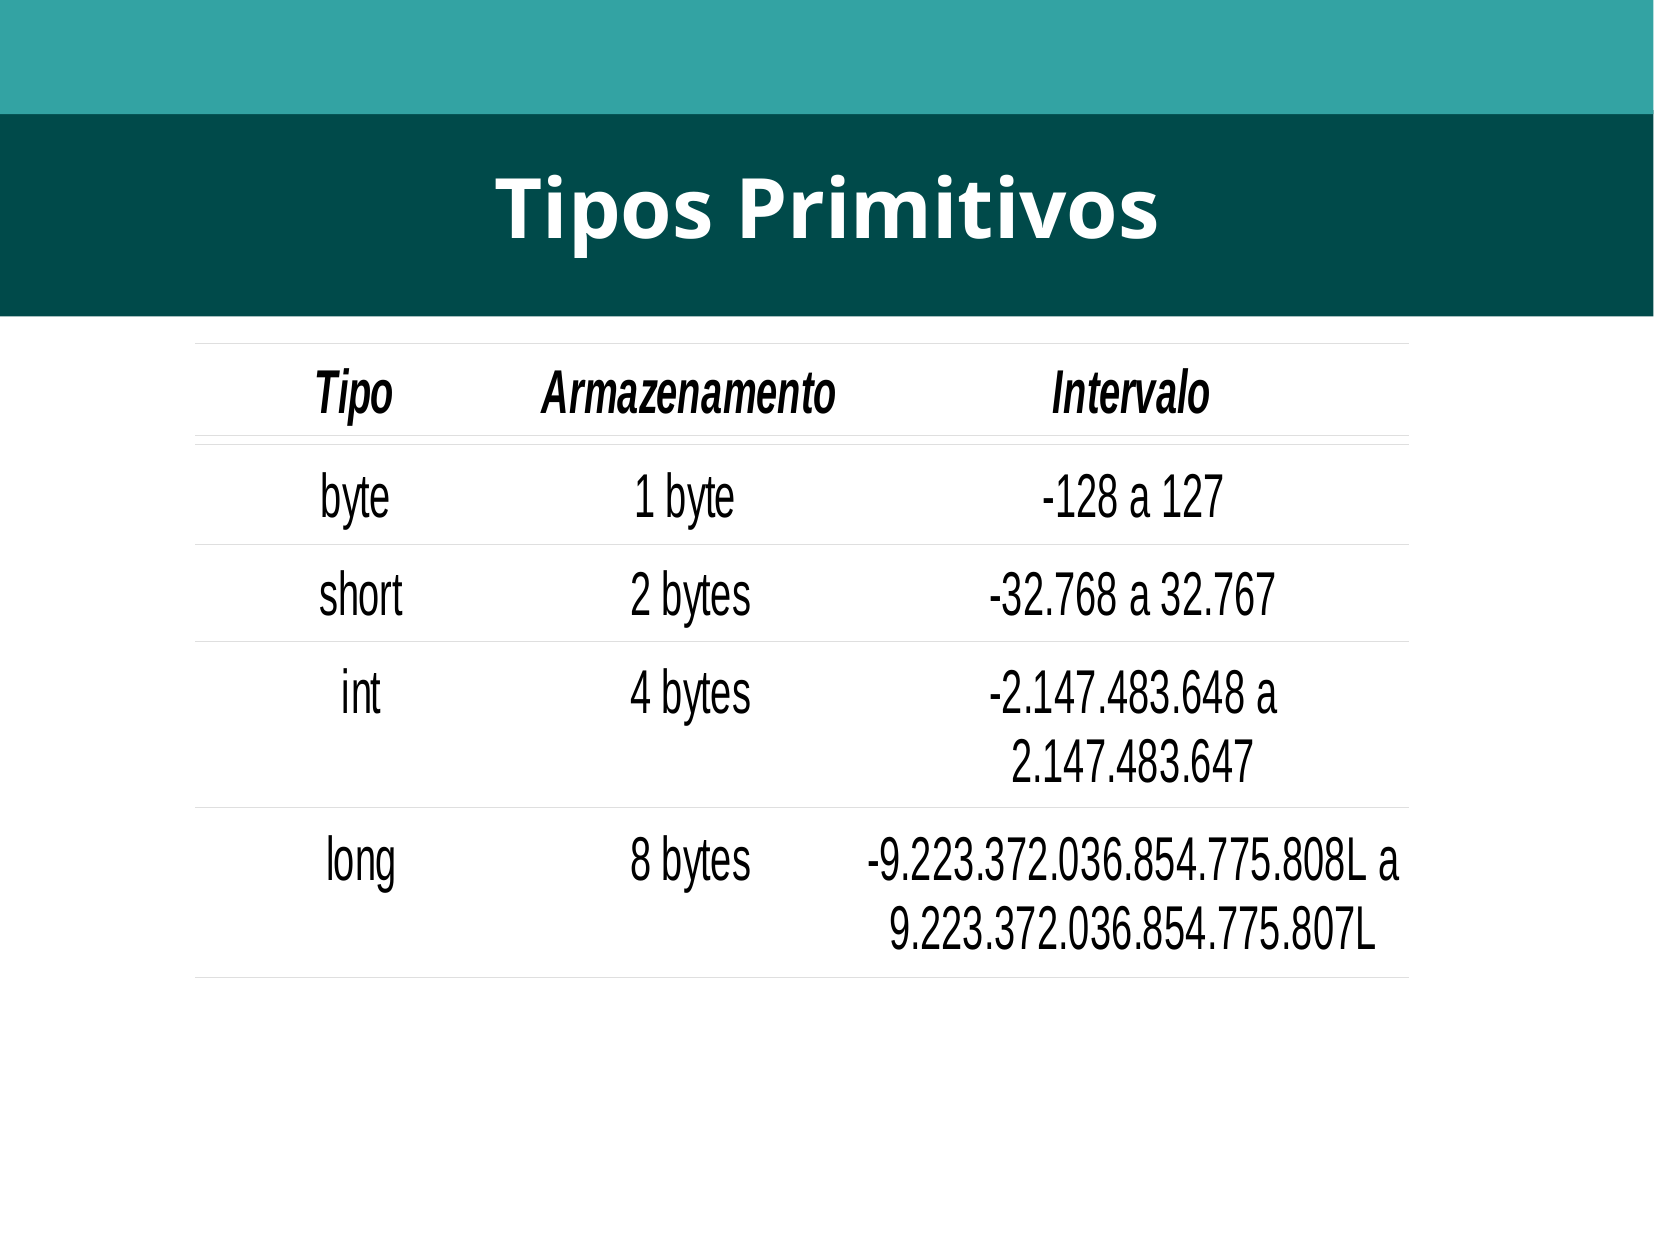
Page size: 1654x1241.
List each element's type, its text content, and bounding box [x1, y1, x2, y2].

chart [194, 343, 1590, 1035]
title Tipos Primitivos [121, 102, 1534, 311]
